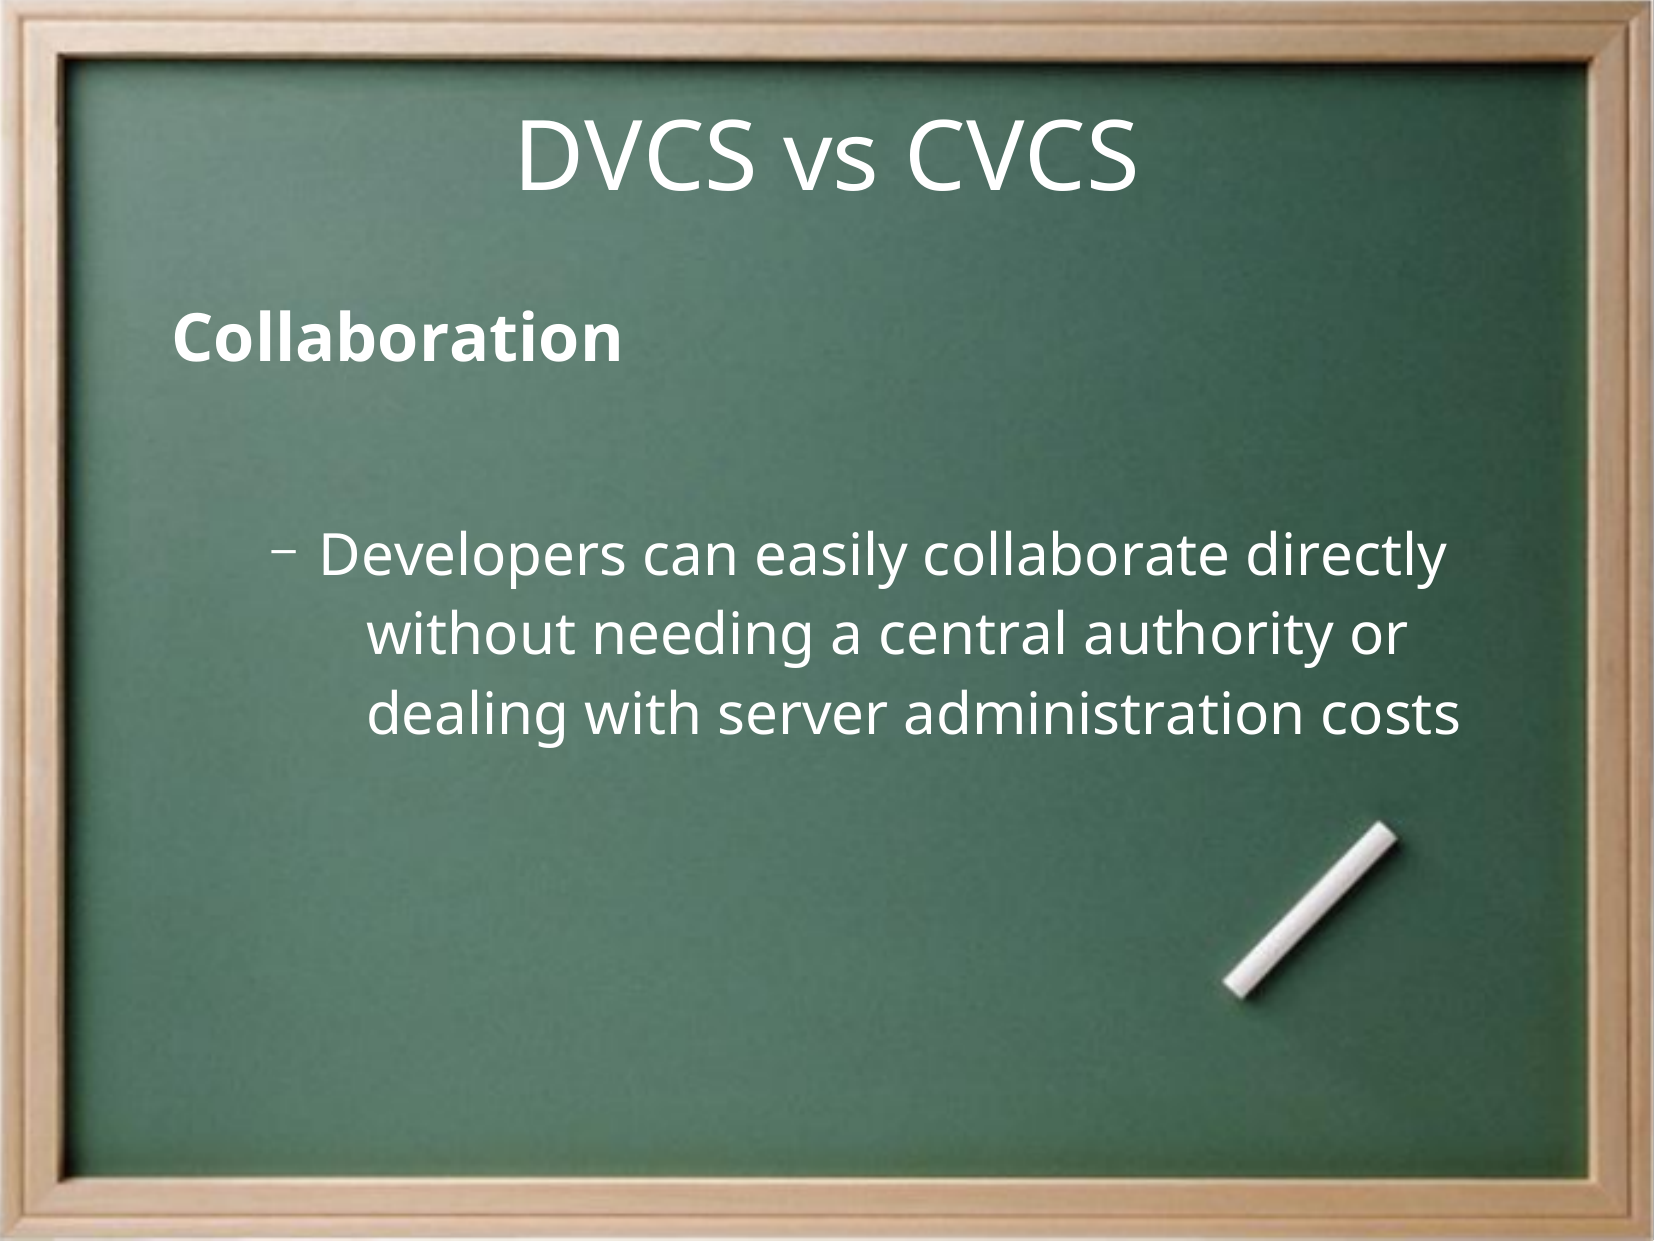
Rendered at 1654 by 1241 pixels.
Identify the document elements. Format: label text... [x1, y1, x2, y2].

picture [0, 0, 1654, 1241]
title DVCS vs CVCS [82, 49, 1571, 257]
list Collaboration Developers can easily collaborate directly without needing a central authority or dealing with server administration costs [82, 290, 1571, 1109]
